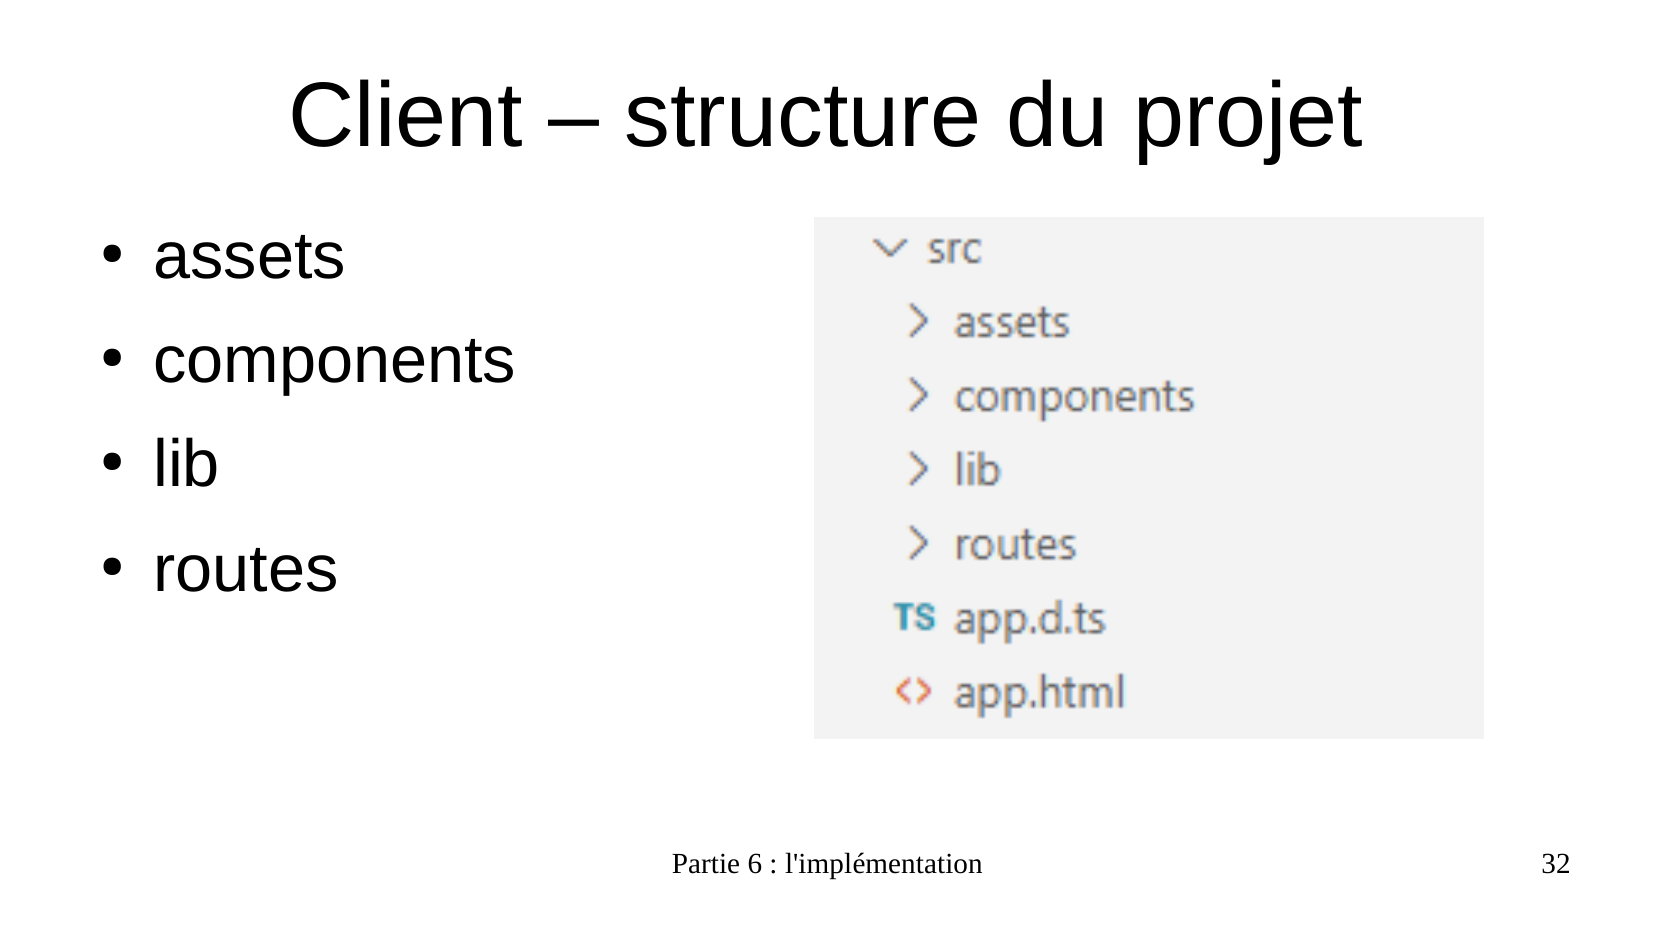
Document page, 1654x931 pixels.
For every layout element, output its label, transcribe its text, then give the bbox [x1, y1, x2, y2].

picture [814, 217, 1484, 739]
list assets components lib routes [82, 217, 1571, 758]
title Client – structure du projet [82, 37, 1571, 193]
